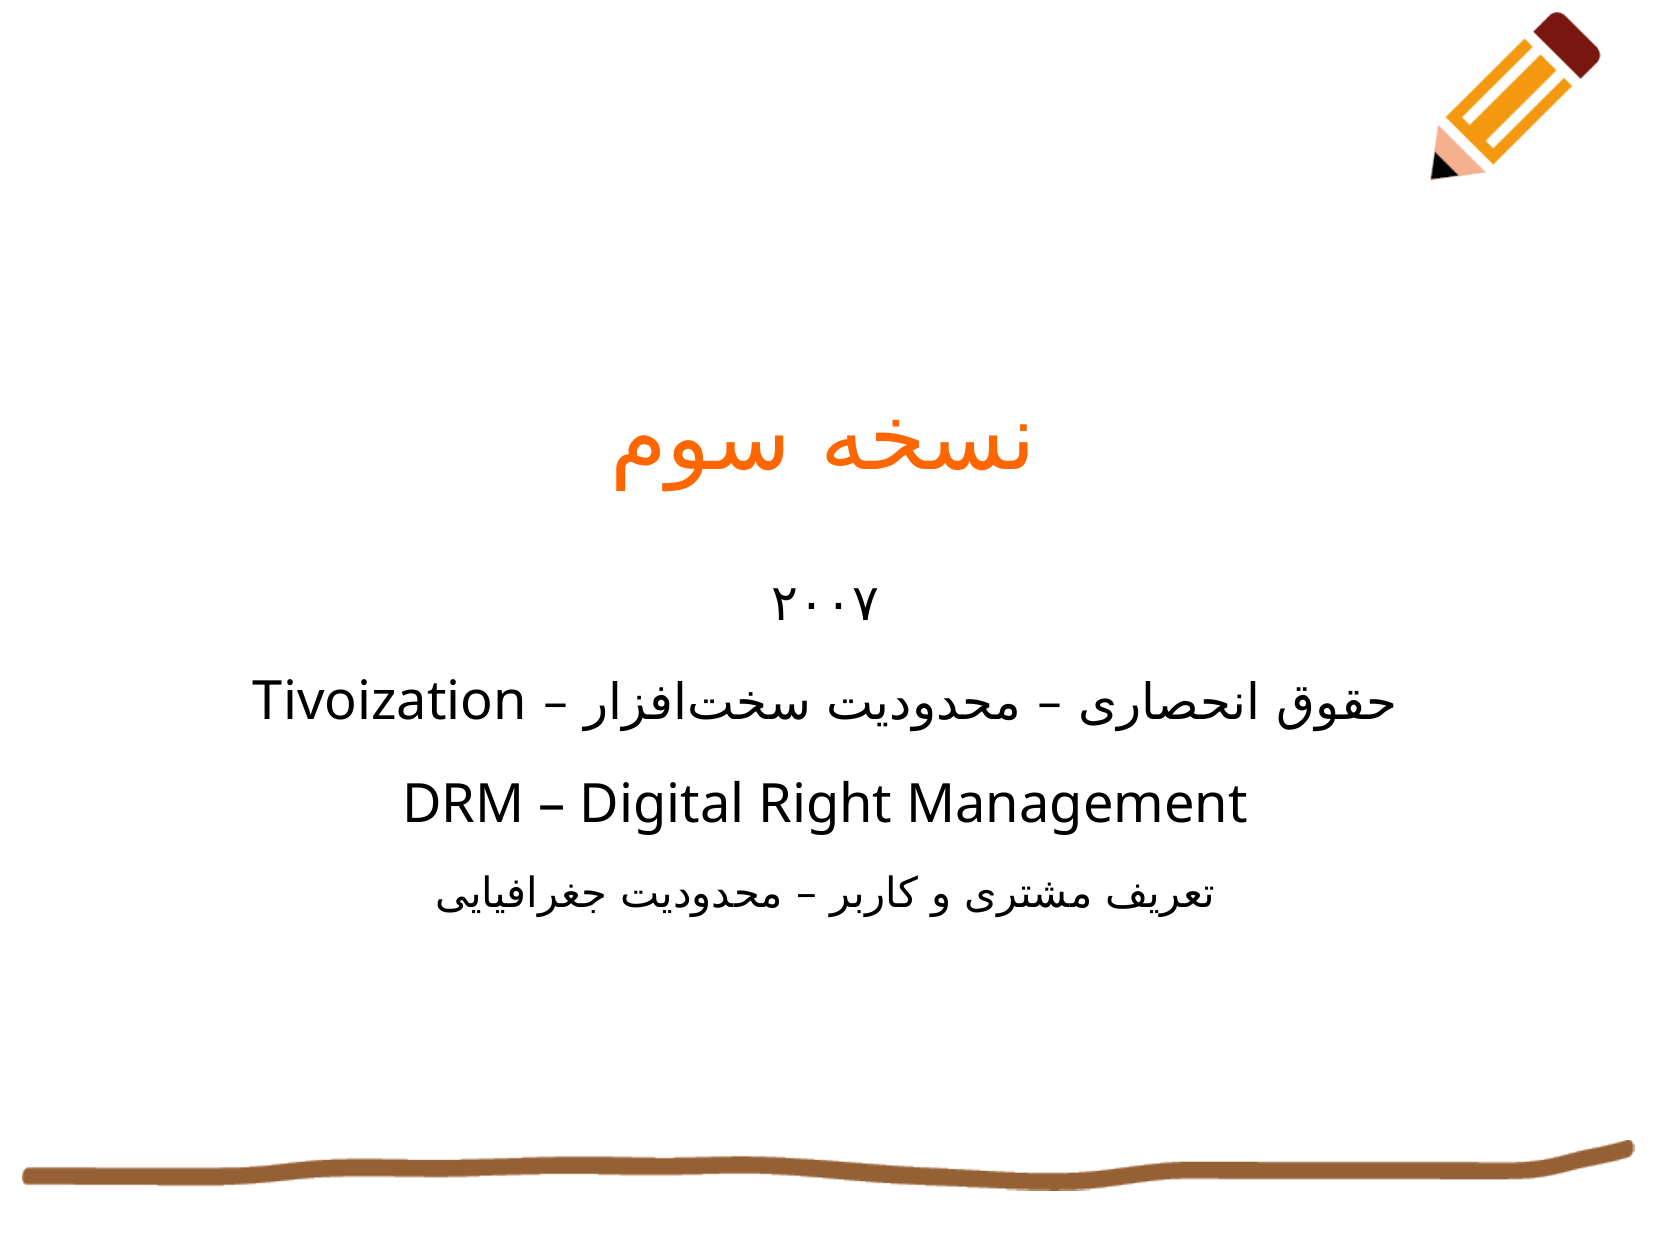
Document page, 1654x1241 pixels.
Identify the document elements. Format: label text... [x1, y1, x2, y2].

title نسخه سوم [150, 375, 1497, 501]
list ۲۰۰۷ حقوق انحصاری – محدودیت سخت‌افزار – Tivoization DRM – Digital Right Management تعریف مشتری و کاربر – محدودیت جغرافیایی [150, 573, 1572, 961]
picture [22, 1140, 1635, 1191]
picture [1430, 12, 1601, 181]
